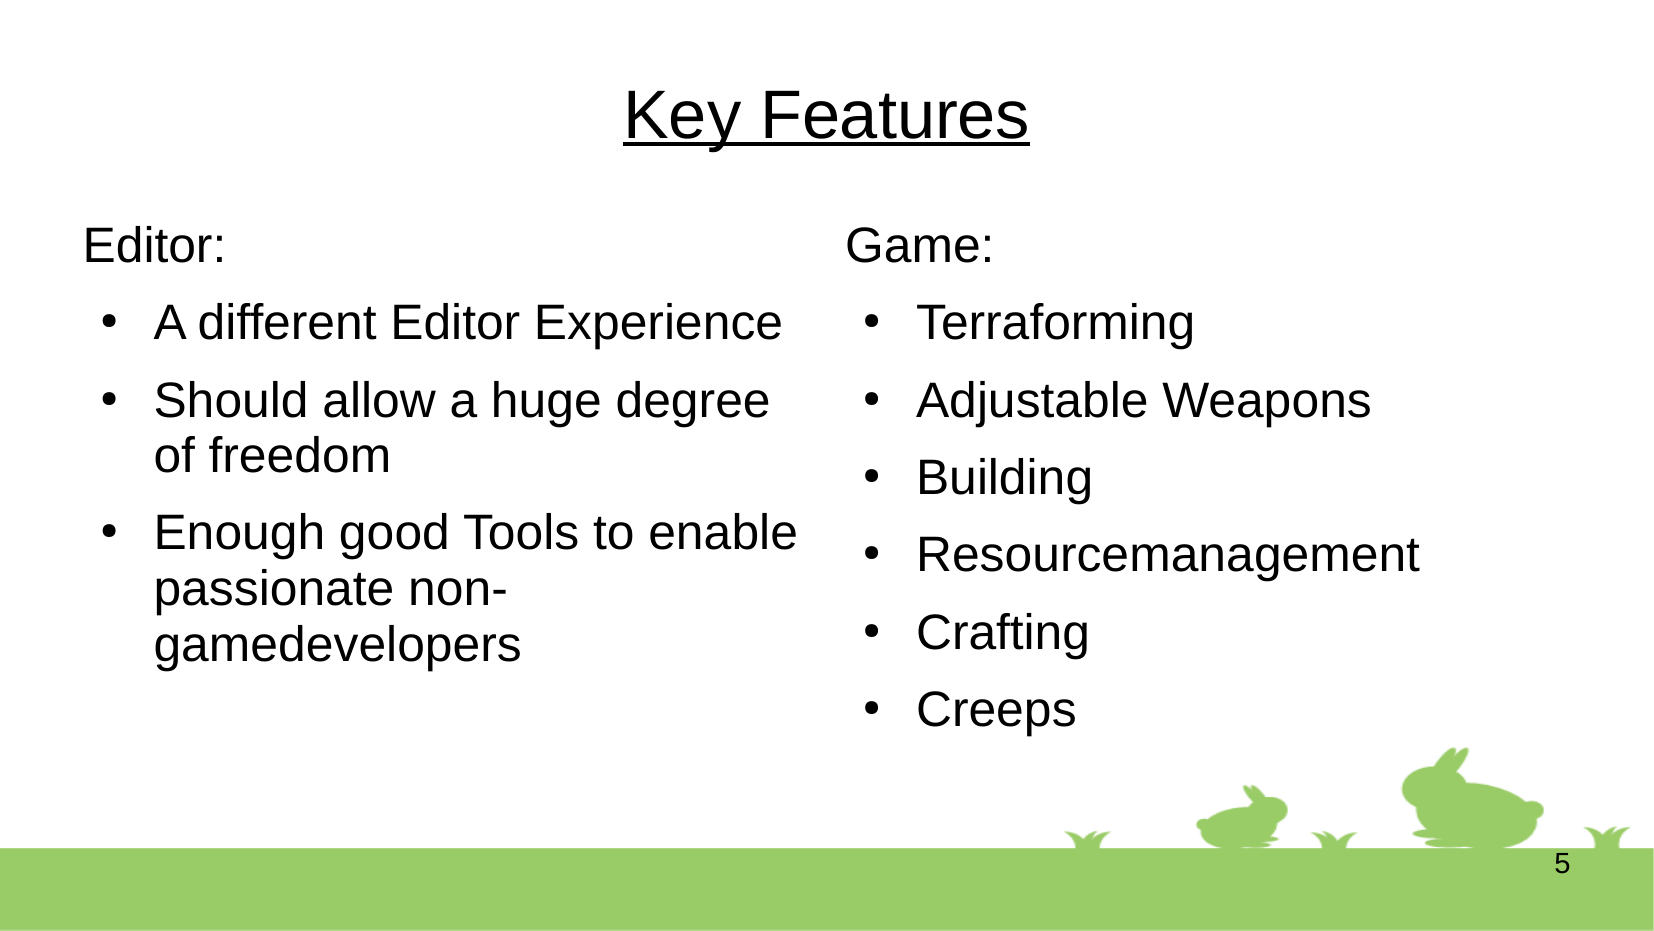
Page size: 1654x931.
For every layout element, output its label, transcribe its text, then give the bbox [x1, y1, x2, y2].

picture [0, 0, 1654, 931]
list Editor: A different Editor Experience Should allow a huge degree of freedom Enough good Tools to enable passionate non-gamedevelopers [82, 217, 809, 757]
list Game: Terraforming Adjustable Weapons Building Resourcemanagement Crafting Creeps [845, 217, 1572, 757]
title Key Features [82, 36, 1571, 193]
